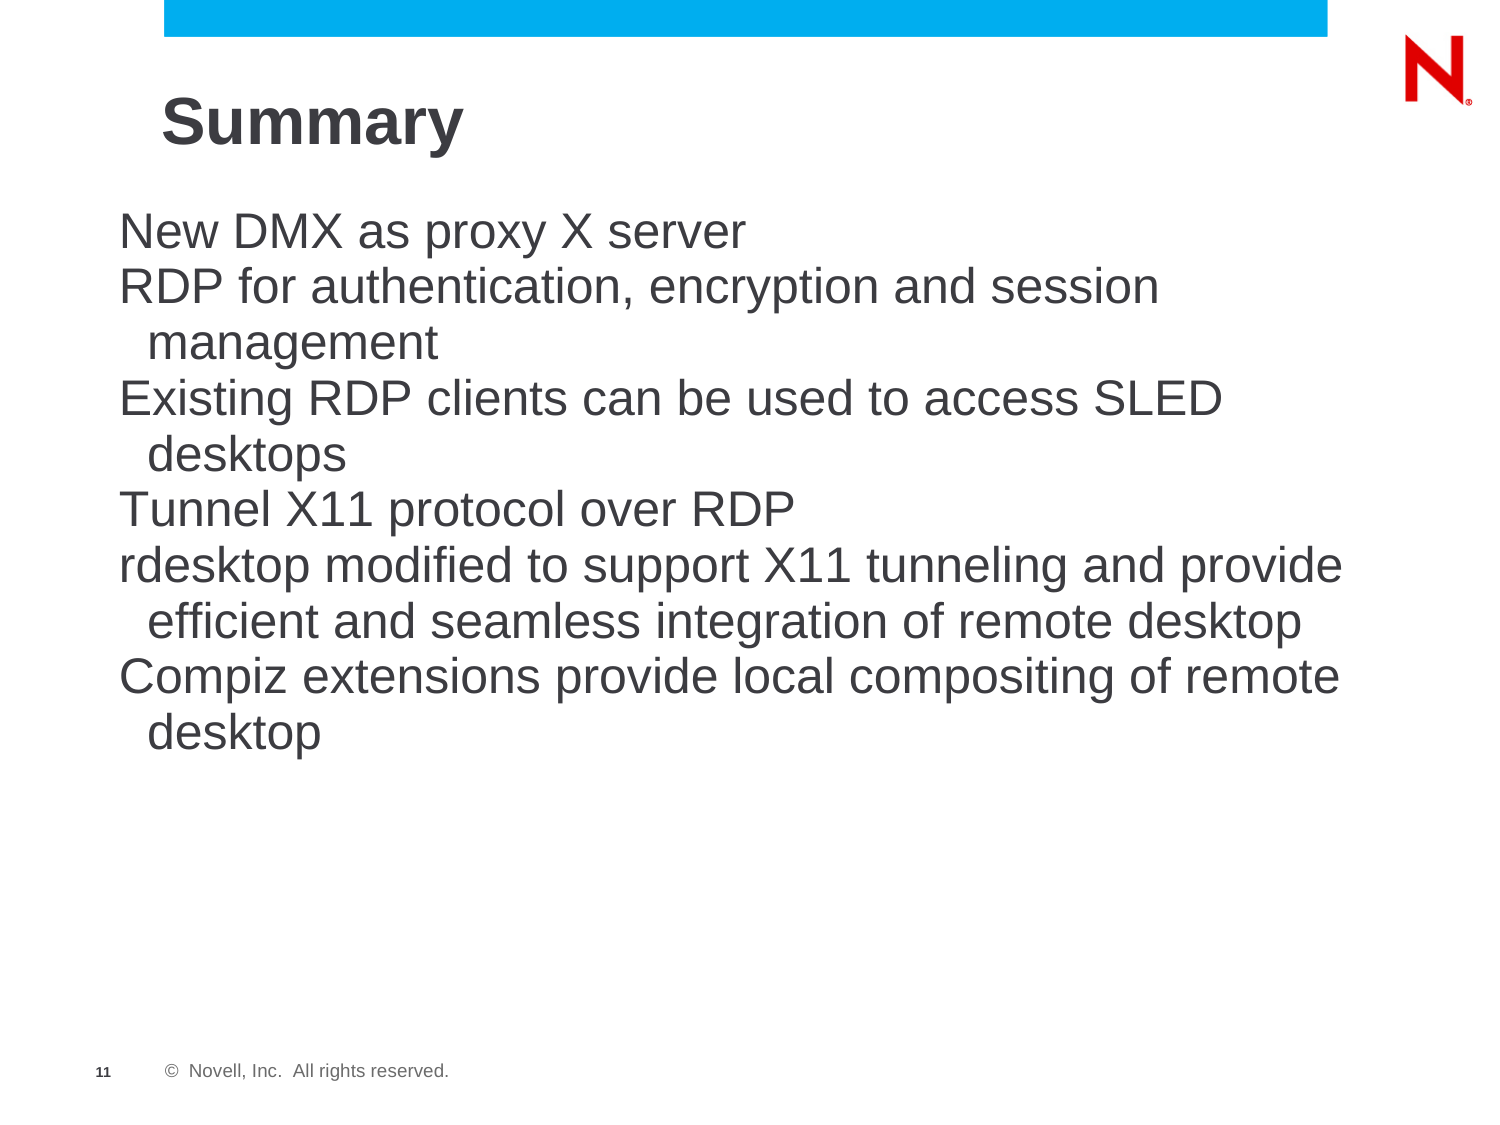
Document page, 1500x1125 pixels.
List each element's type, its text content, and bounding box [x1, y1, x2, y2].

picture [1403, 32, 1473, 107]
title Summary [161, 41, 1383, 202]
text_box New DMX as proxy X server RDP for authentication, encryption and session management Existing RDP clients can be used to access SLED desktops Tunnel X11 protocol over RDP rdesktop modified to support X11 tunneling and provide efficient and seamless integration of remote desktop Compiz extensions provide local compositing of remote desktop [62, 202, 1426, 761]
